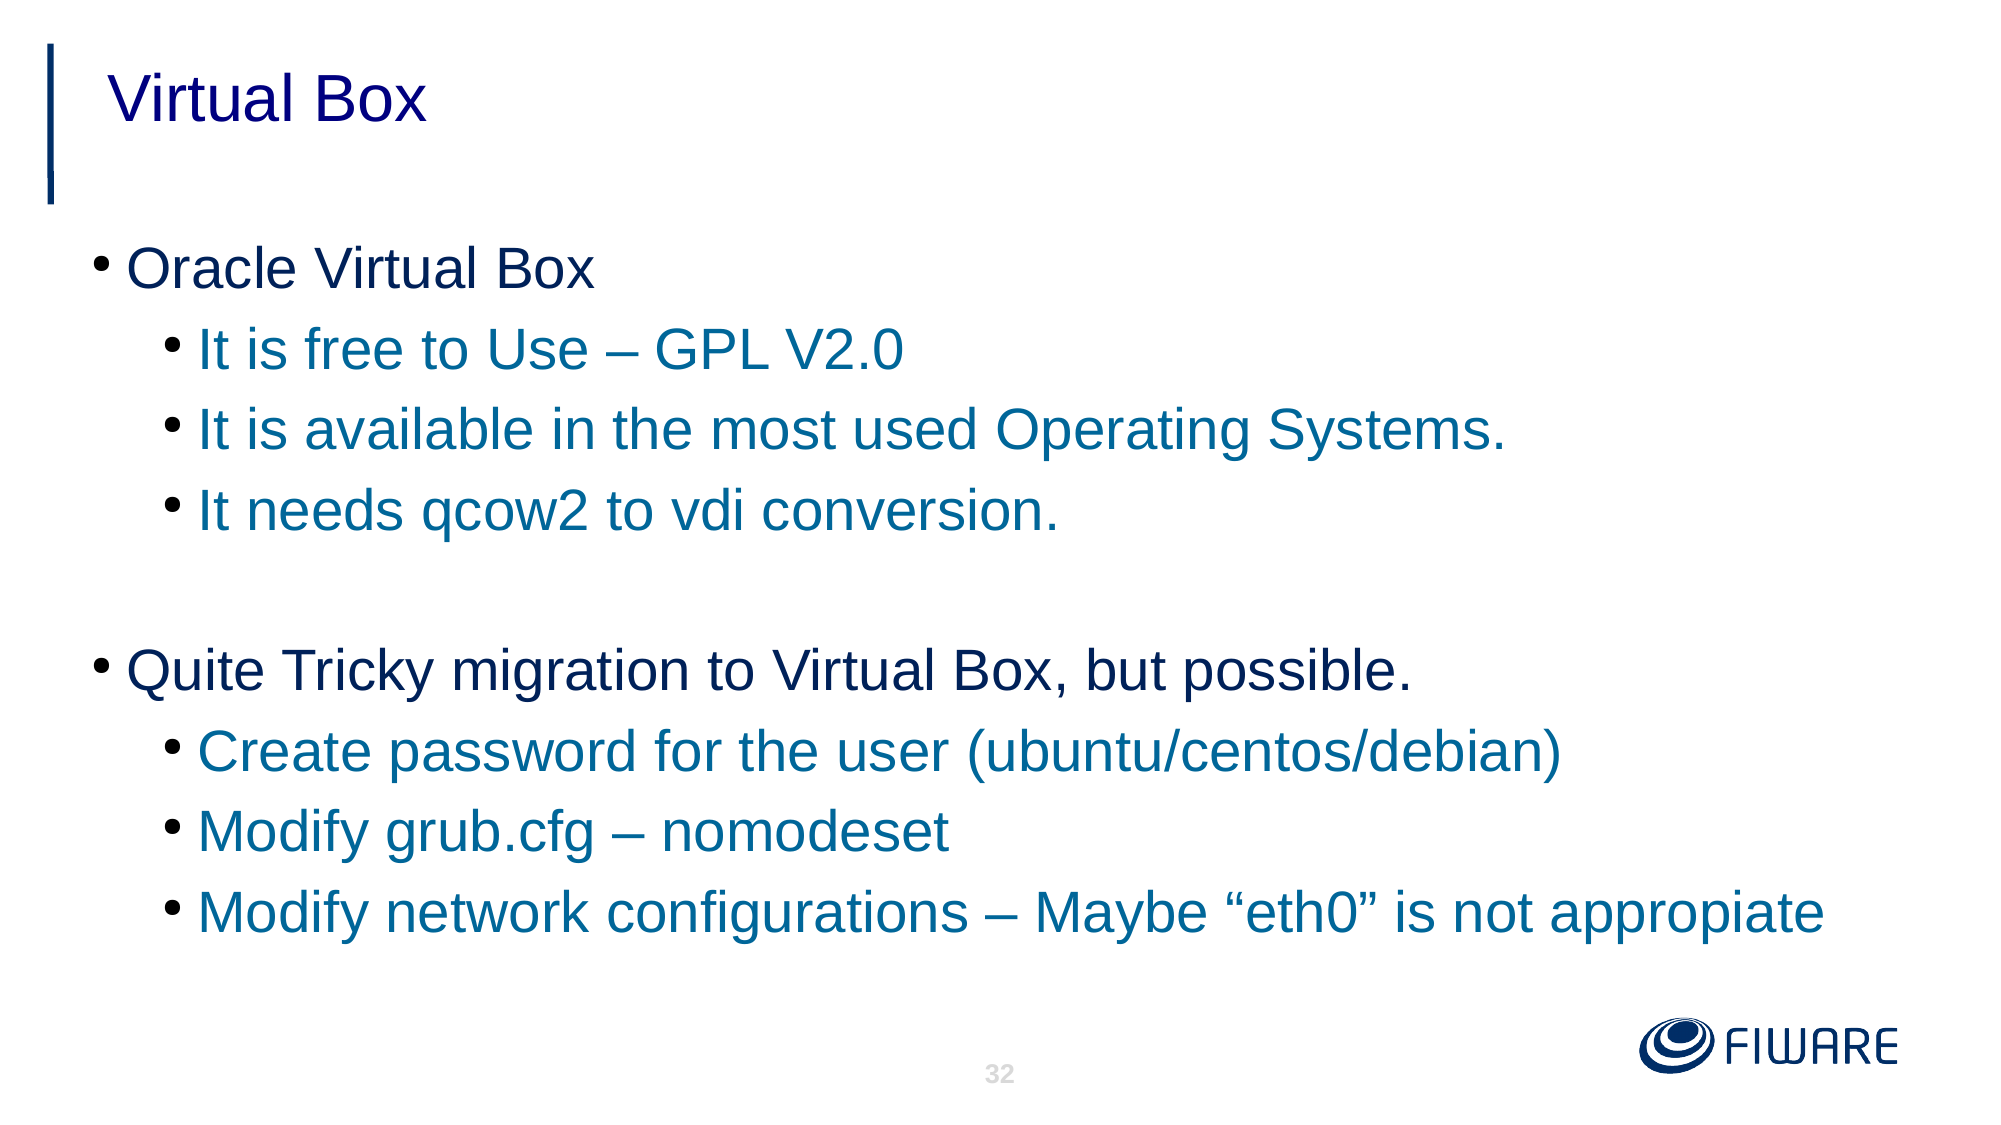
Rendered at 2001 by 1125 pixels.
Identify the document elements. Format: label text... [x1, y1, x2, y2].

picture [1635, 1012, 1905, 1077]
title Virtual Box [92, 47, 1704, 154]
slide_number <número> [887, 1042, 1113, 1103]
text_box Oracle Virtual Box It is free to Use – GPL V2.0 It is available in the most used Operating Systems. It needs qcow2 to vdi conversion. Quite Tricky migration to Virtual Box, but possible. Create password for the user (ubuntu/centos/debian) Modify grub.cfg – nomodeset Modify network configurations – Maybe “eth0” is not appropiate [76, 212, 1902, 952]
